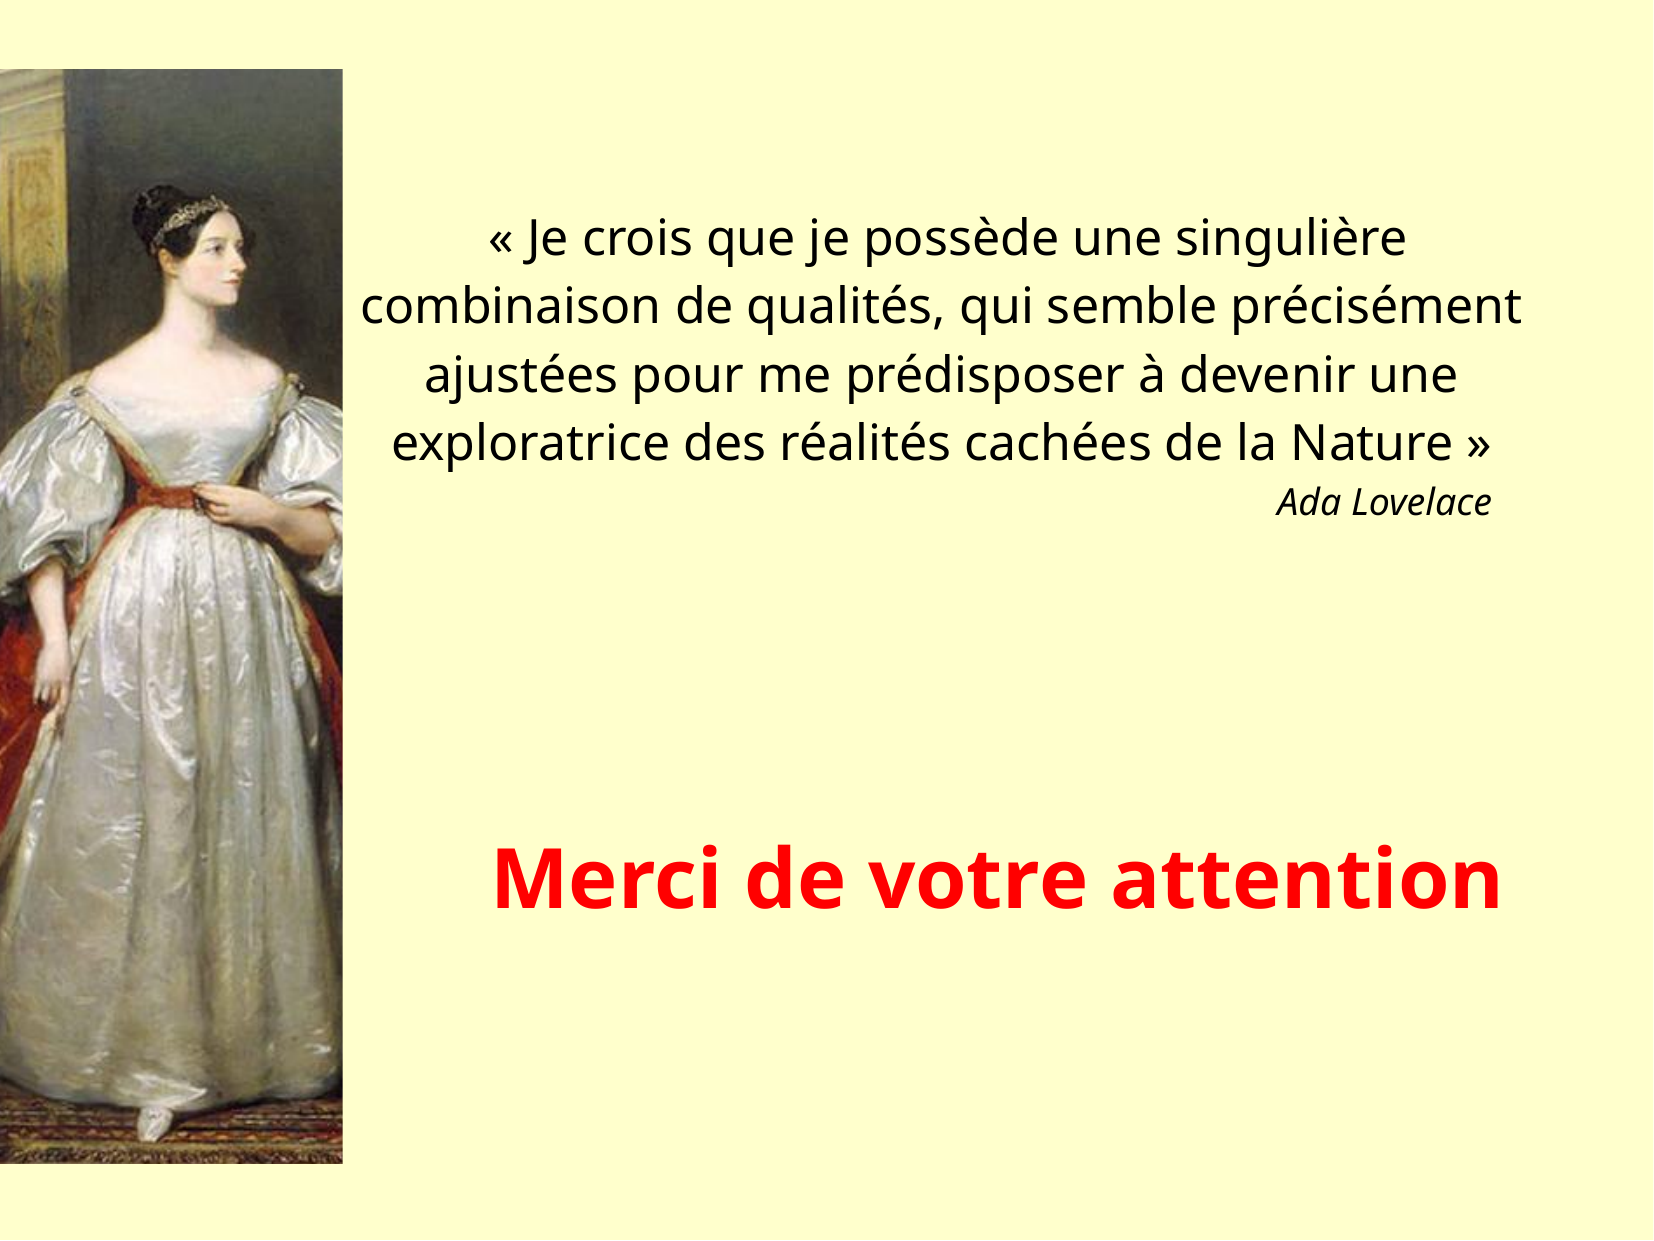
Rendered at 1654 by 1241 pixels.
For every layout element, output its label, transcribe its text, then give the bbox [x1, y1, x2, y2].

text_box Merci de votre attention [354, 812, 1642, 1069]
text_box « Je crois que je possède une singulière combinaison de qualités, qui semble précisément ajustées pour me prédisposer à devenir une exploratrice des réalités cachées de la Nature » Ada Lovelace [343, 194, 1554, 674]
picture [0, 69, 343, 1164]
